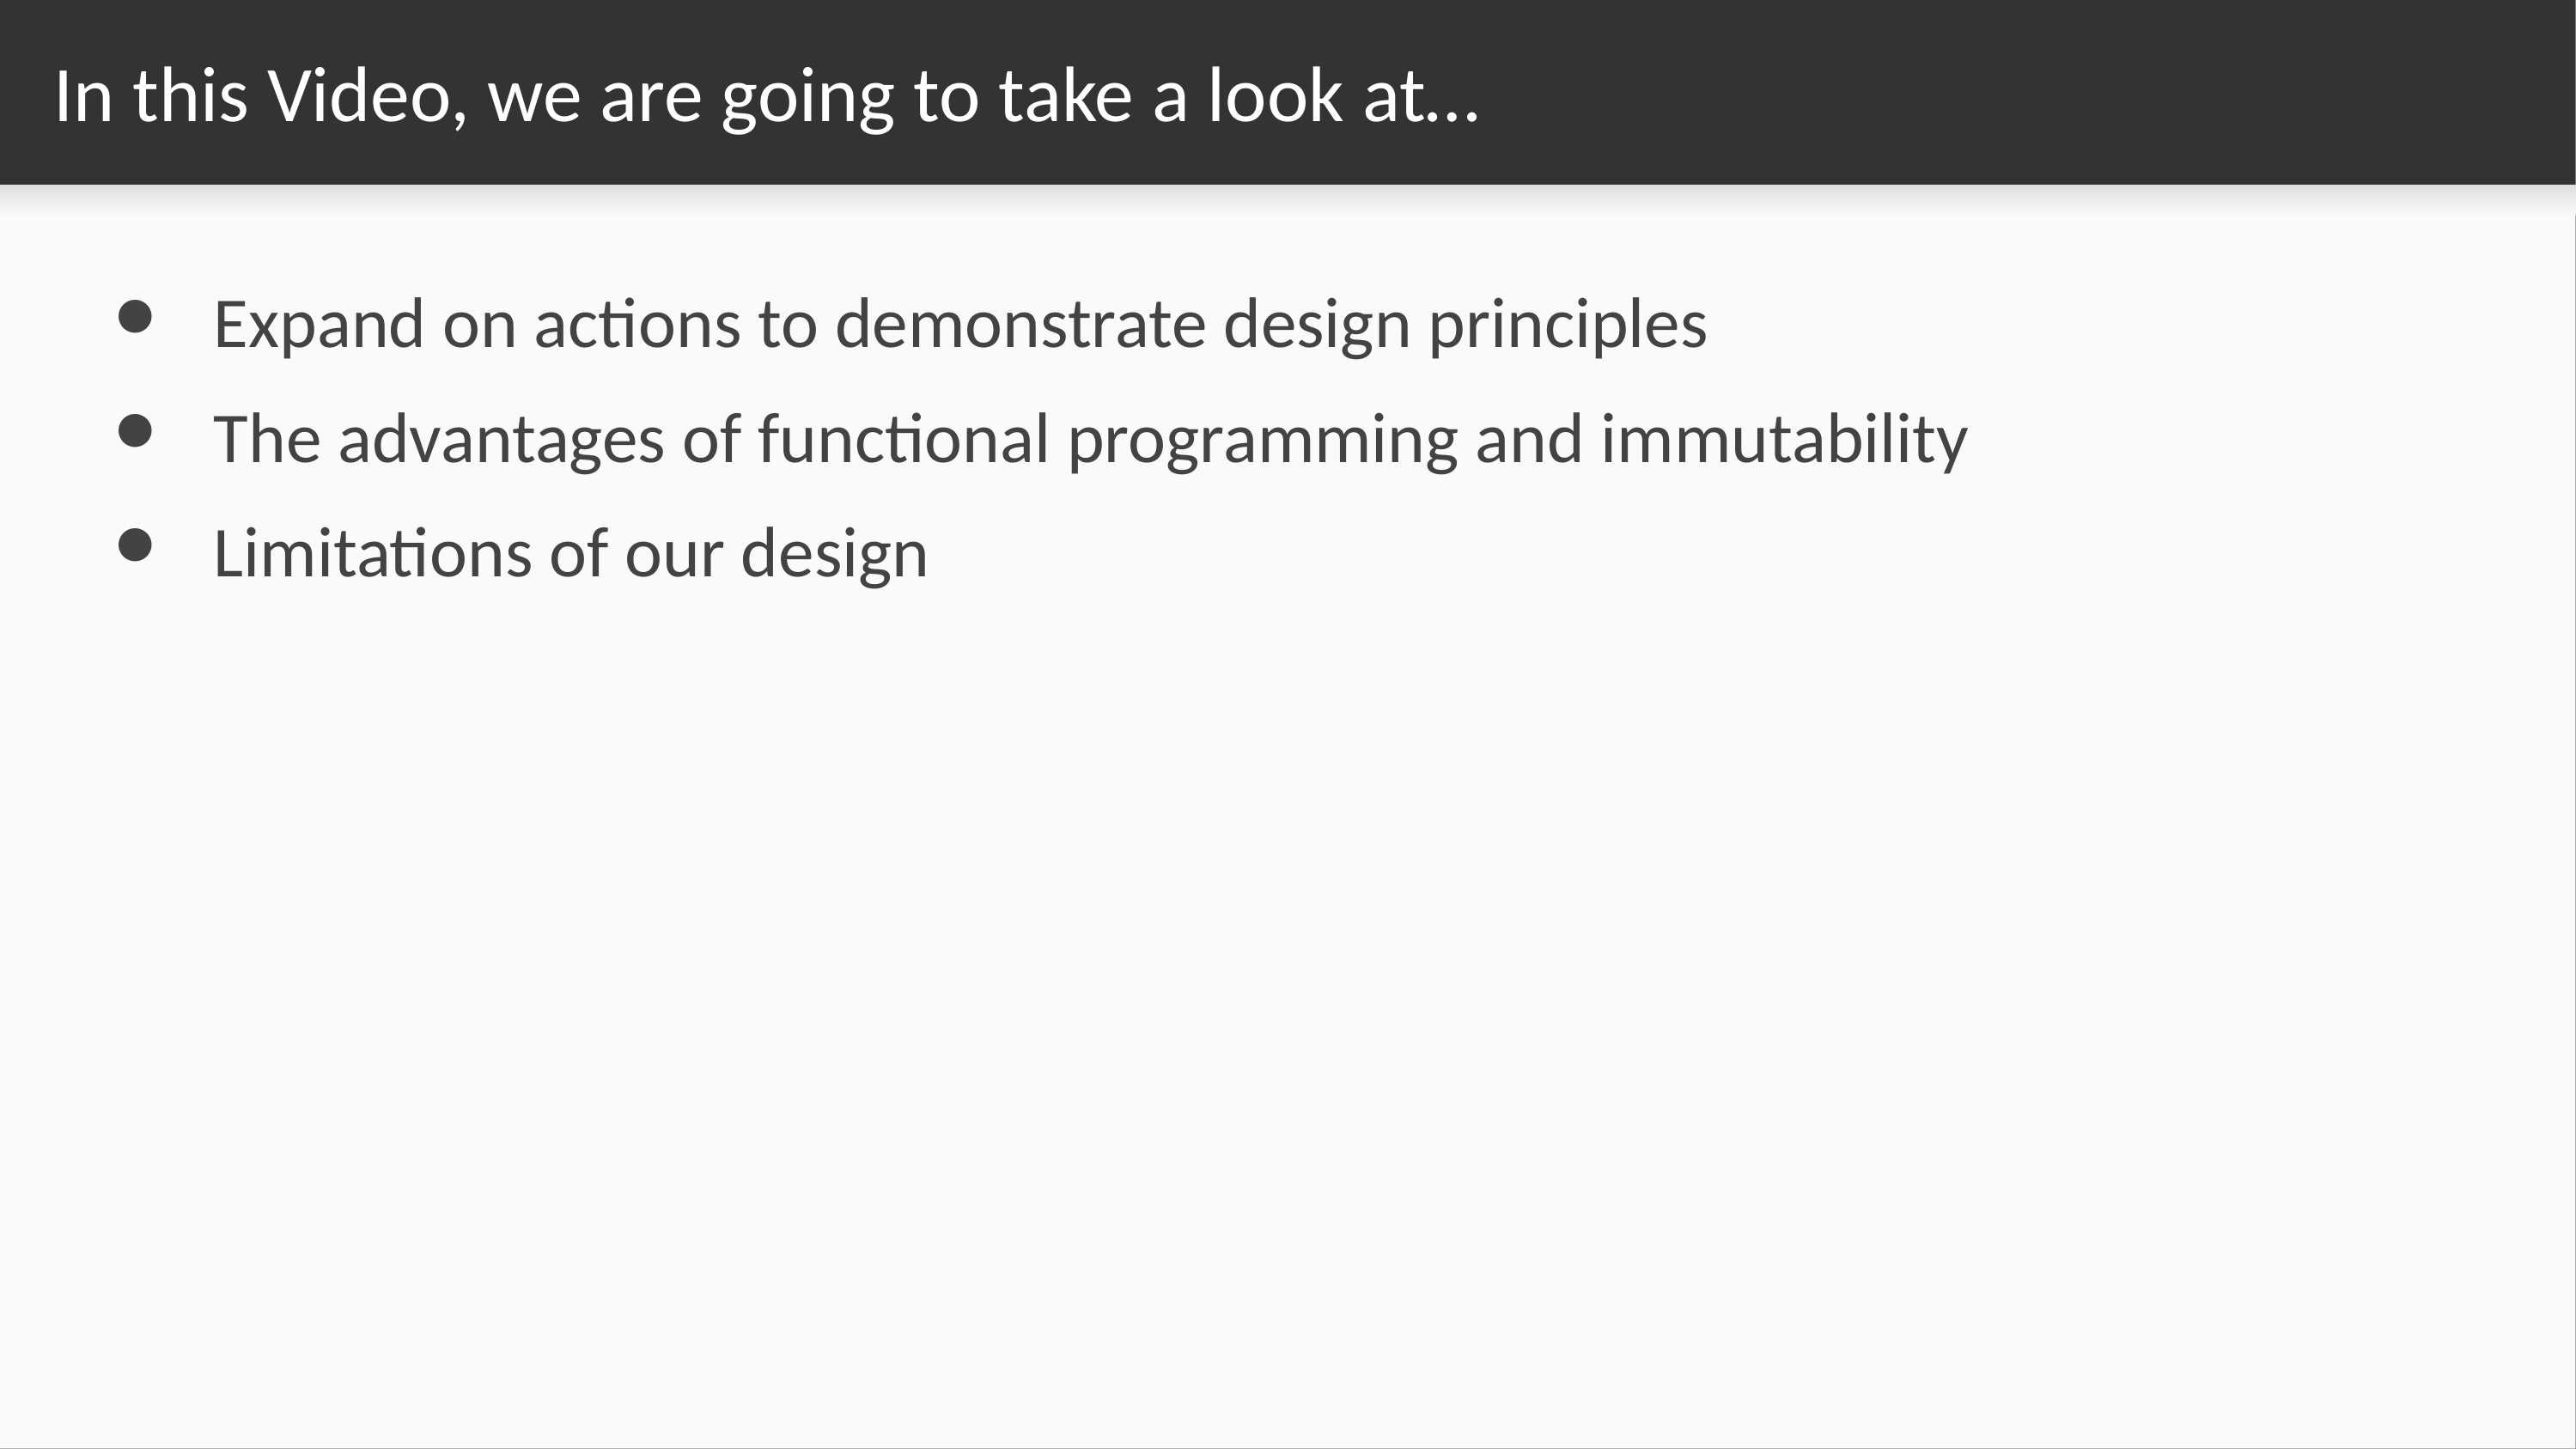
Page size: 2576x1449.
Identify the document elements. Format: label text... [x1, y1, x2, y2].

list Expand on actions to demonstrate design principles The advantages of functional programming and immutability Limitations of our design [59, 250, 2514, 1384]
title In this Video, we are going to take a look at… [27, 4, 2514, 175]
